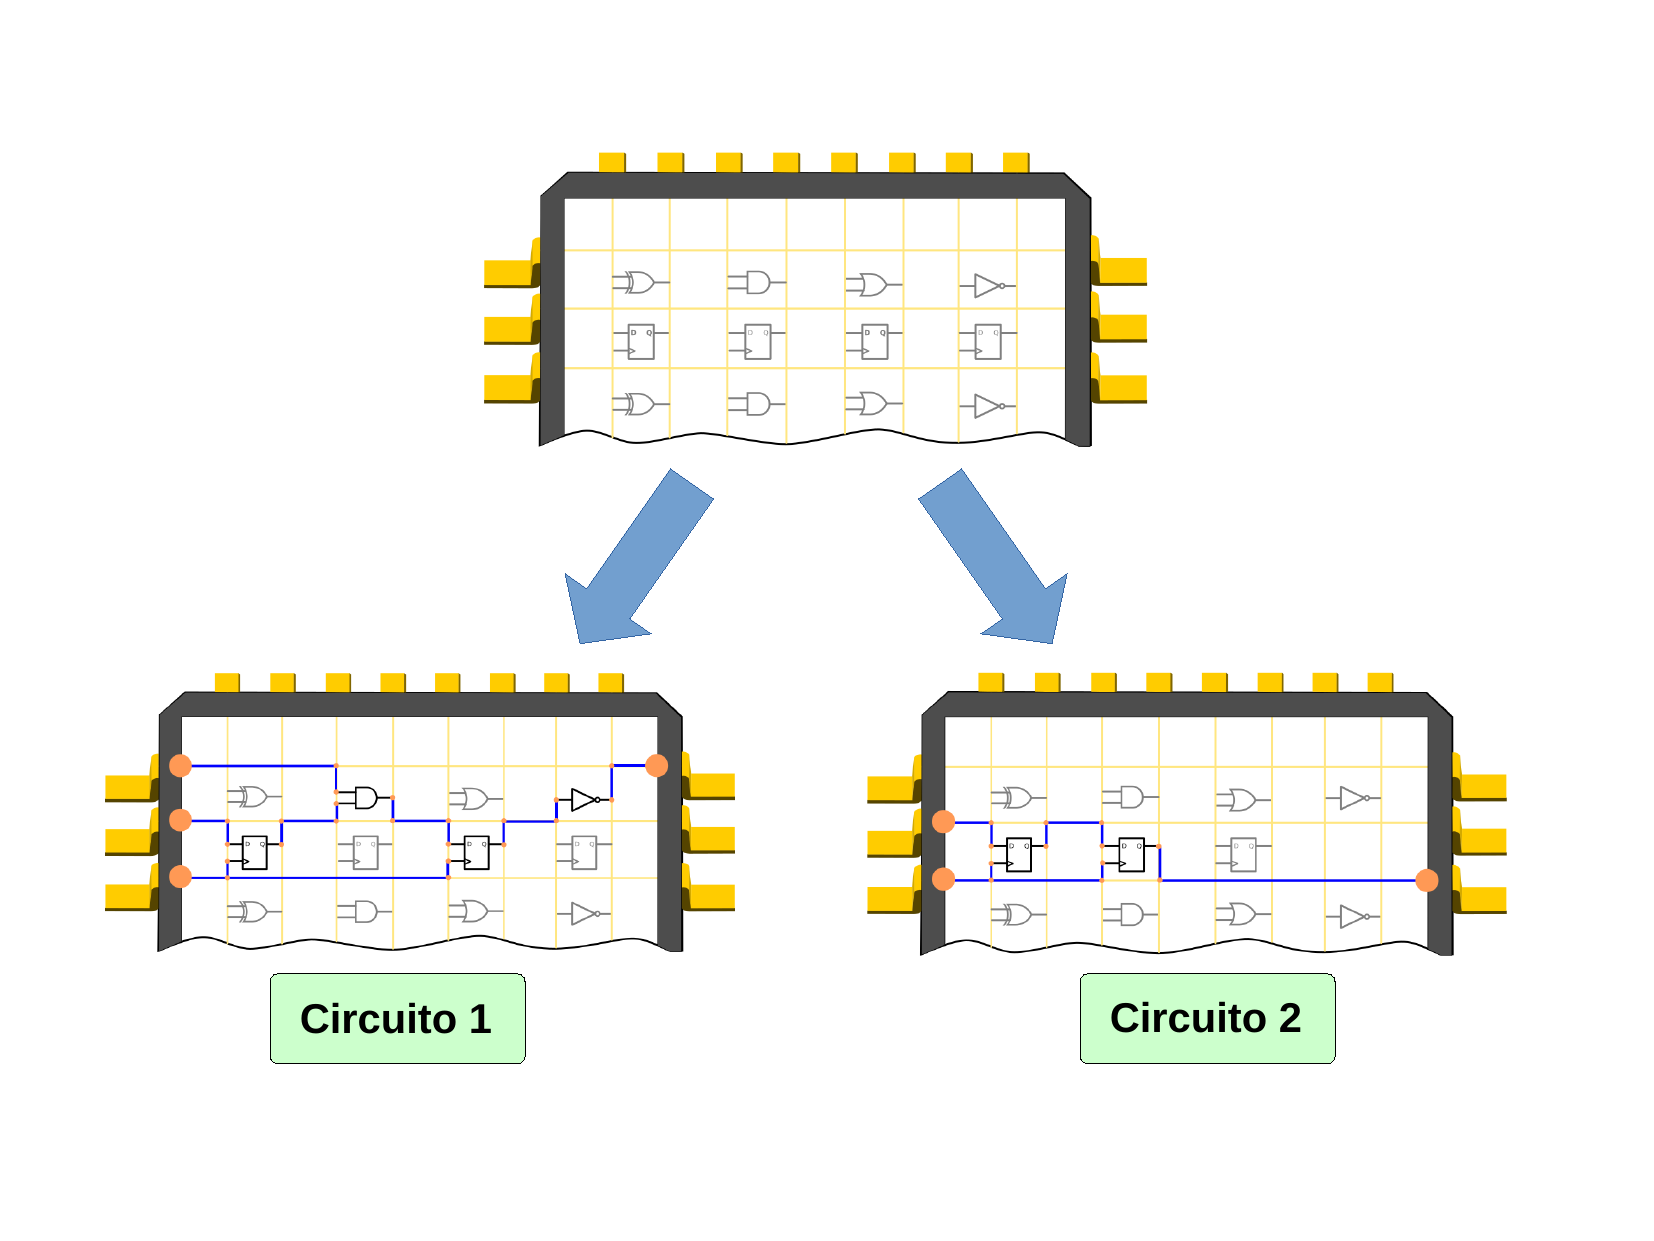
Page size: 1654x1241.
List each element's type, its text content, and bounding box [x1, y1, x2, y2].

picture [855, 658, 1520, 970]
picture [105, 673, 735, 952]
text_box [918, 468, 1068, 644]
text_box [270, 973, 526, 1064]
text_box [1080, 973, 1336, 1064]
text_box Circuito 1 [285, 988, 511, 1050]
picture [480, 134, 1152, 464]
text_box Circuito 2 [1095, 987, 1321, 1049]
text_box [565, 468, 714, 644]
